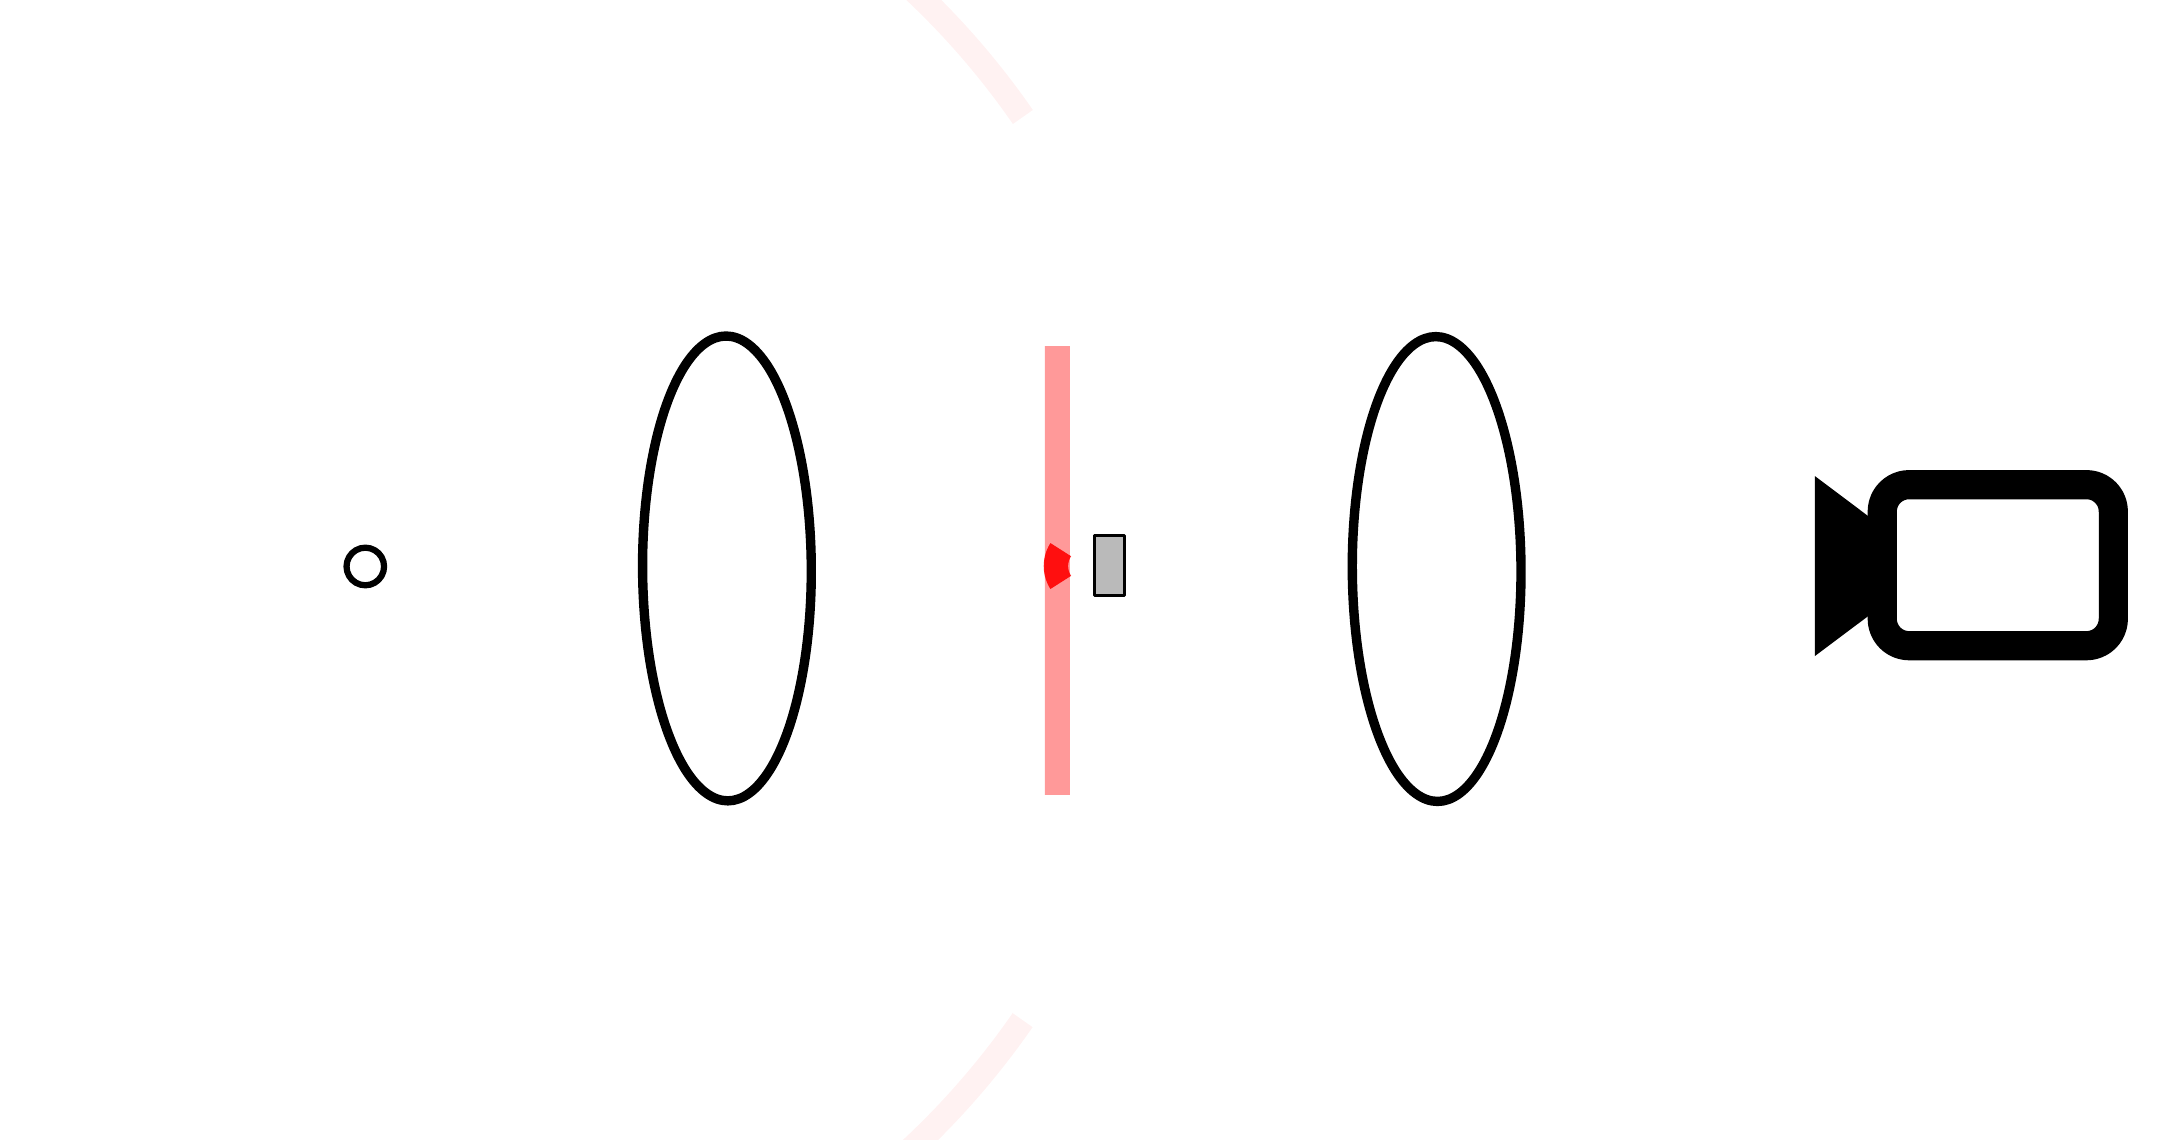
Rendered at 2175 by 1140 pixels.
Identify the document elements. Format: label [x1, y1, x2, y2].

text_box [1882, 484, 2114, 646]
text_box [1814, 476, 1875, 657]
text_box [642, 0, 1747, 1140]
